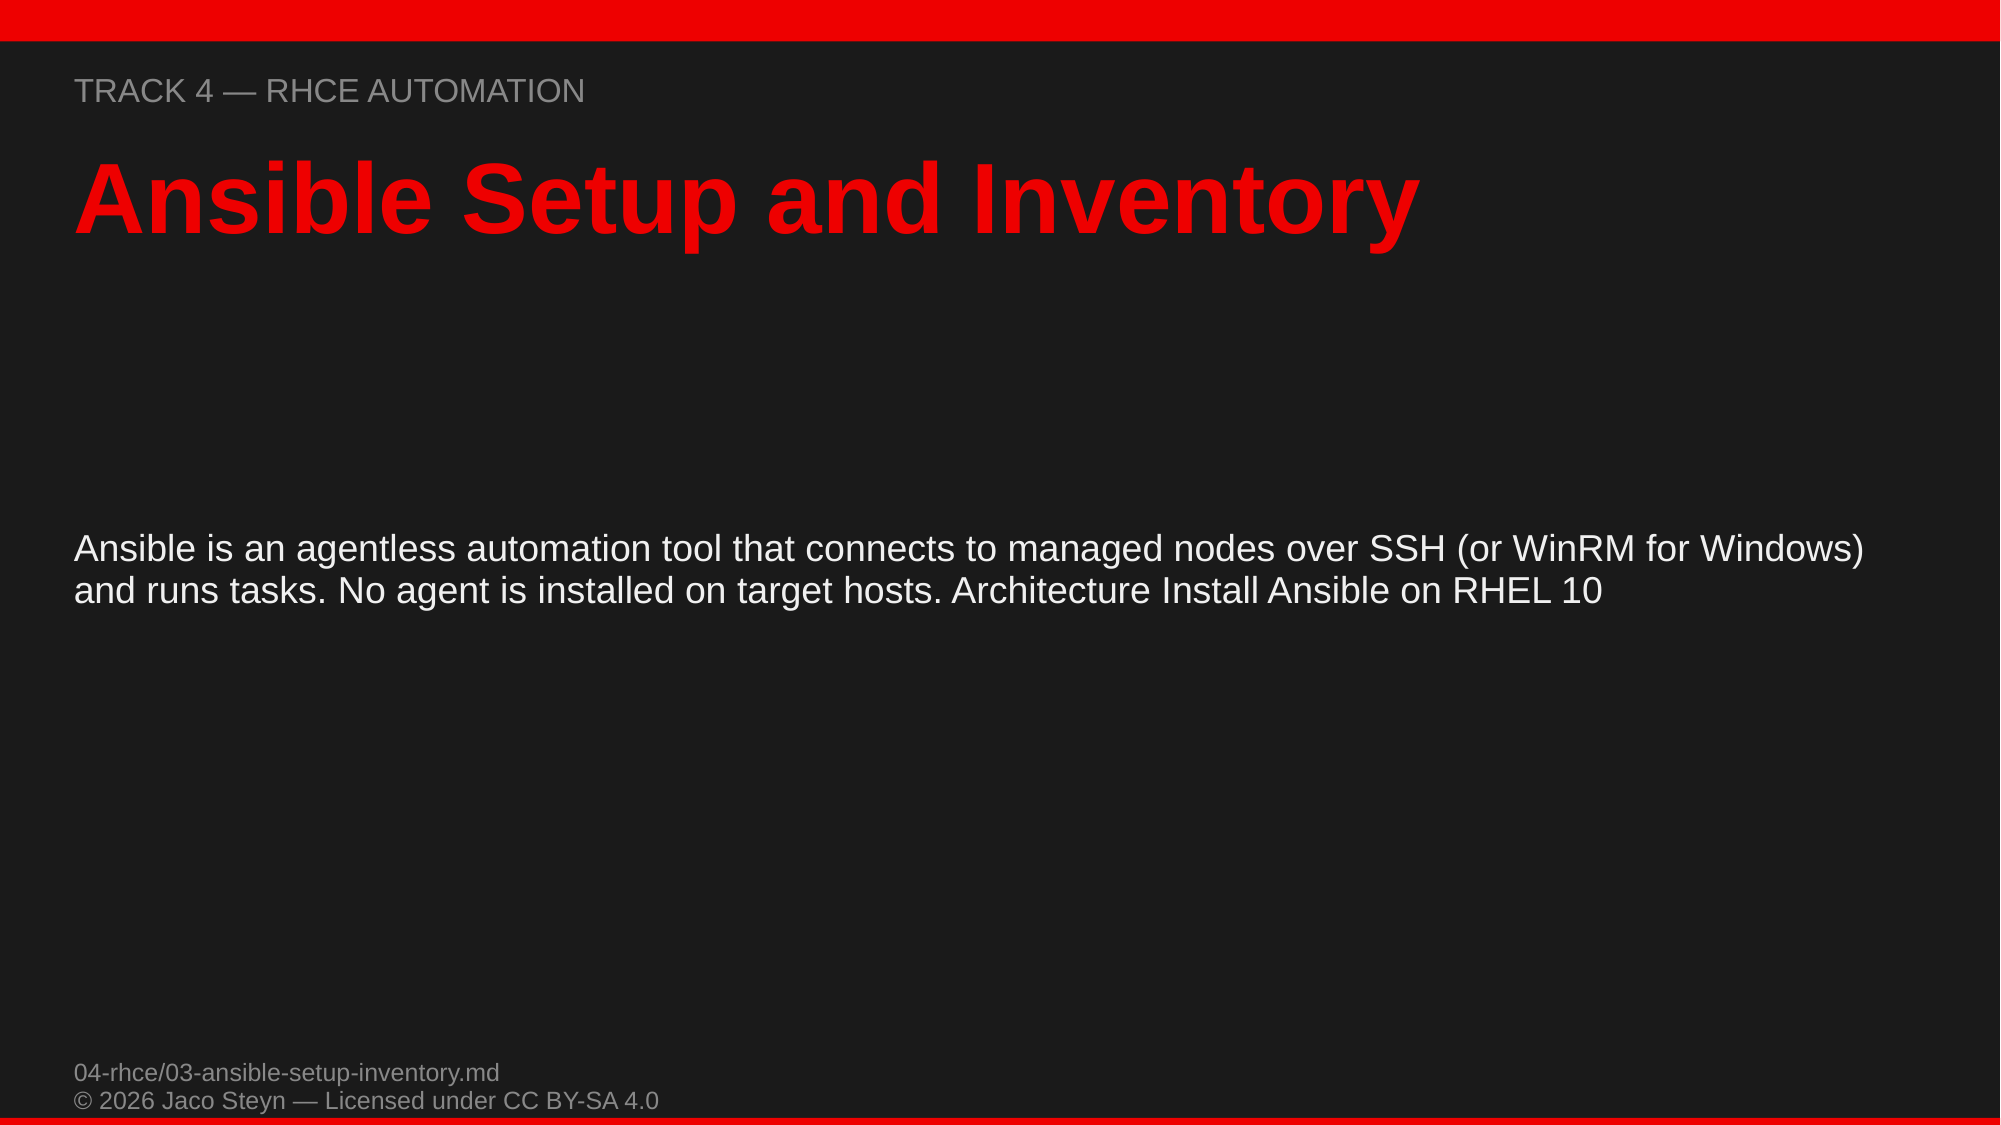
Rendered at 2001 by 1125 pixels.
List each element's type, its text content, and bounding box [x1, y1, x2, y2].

text_box TRACK 4 — RHCE AUTOMATION [59, 64, 1942, 119]
text_box Ansible is an agentless automation tool that connects to managed nodes over SSH (or WinRM for Windows) and runs tasks. No agent is installed on target hosts. Architecture Install Ansible on RHEL 10 [59, 519, 1942, 727]
text_box [0, 1117, 2001, 1125]
text_box 04-rhce/03-ansible-setup-inventory.md © 2026 Jaco Steyn — Licensed under CC BY-SA 4.0 [59, 1051, 1942, 1111]
text_box [0, 0, 2001, 42]
text_box Ansible Setup and Inventory [59, 135, 1942, 461]
